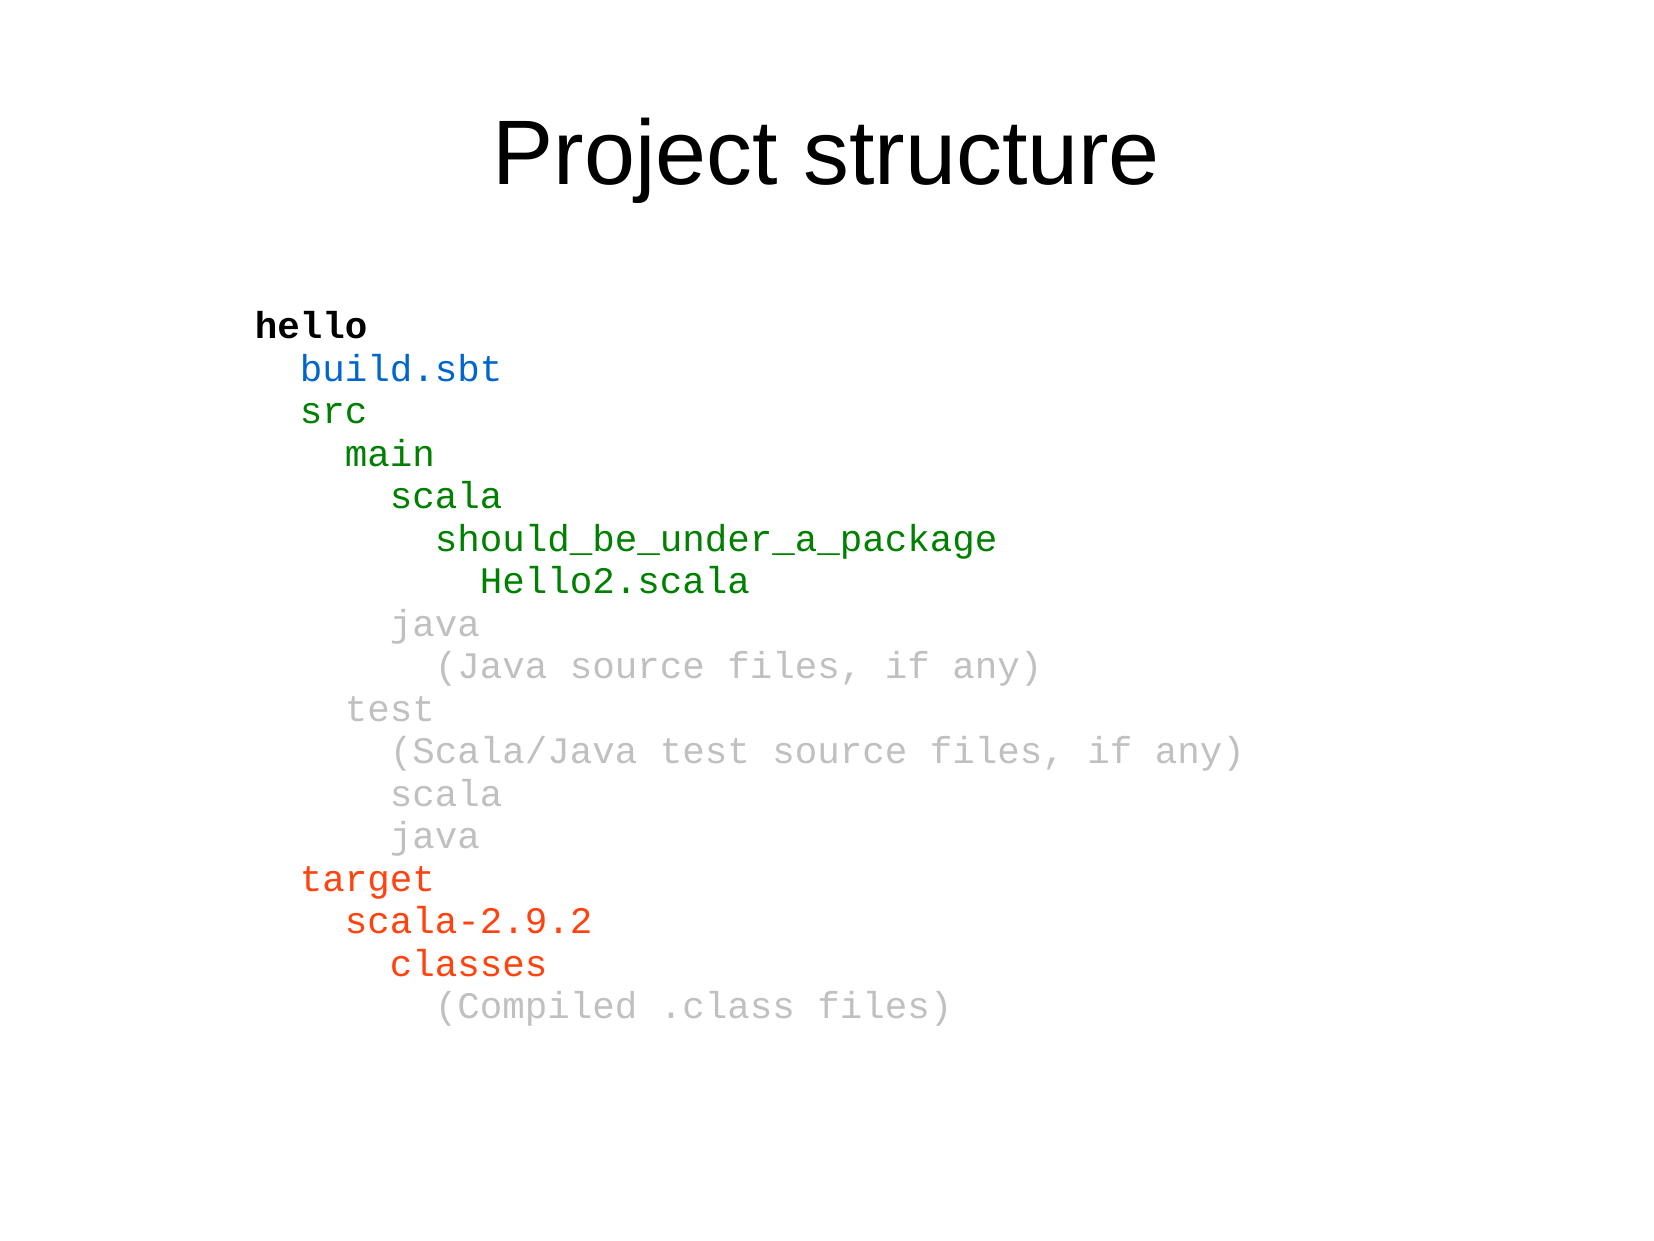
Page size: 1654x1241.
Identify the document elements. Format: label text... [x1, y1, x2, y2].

text_box hello build.sbt src main scala should_be_under_a_package Hello2.scala java (Java source files, if any) test (Scala/Java test source files, if any) scala java target scala-2.9.2 classes (Compiled .class files) [240, 300, 1396, 1038]
title Project structure [82, 49, 1571, 257]
